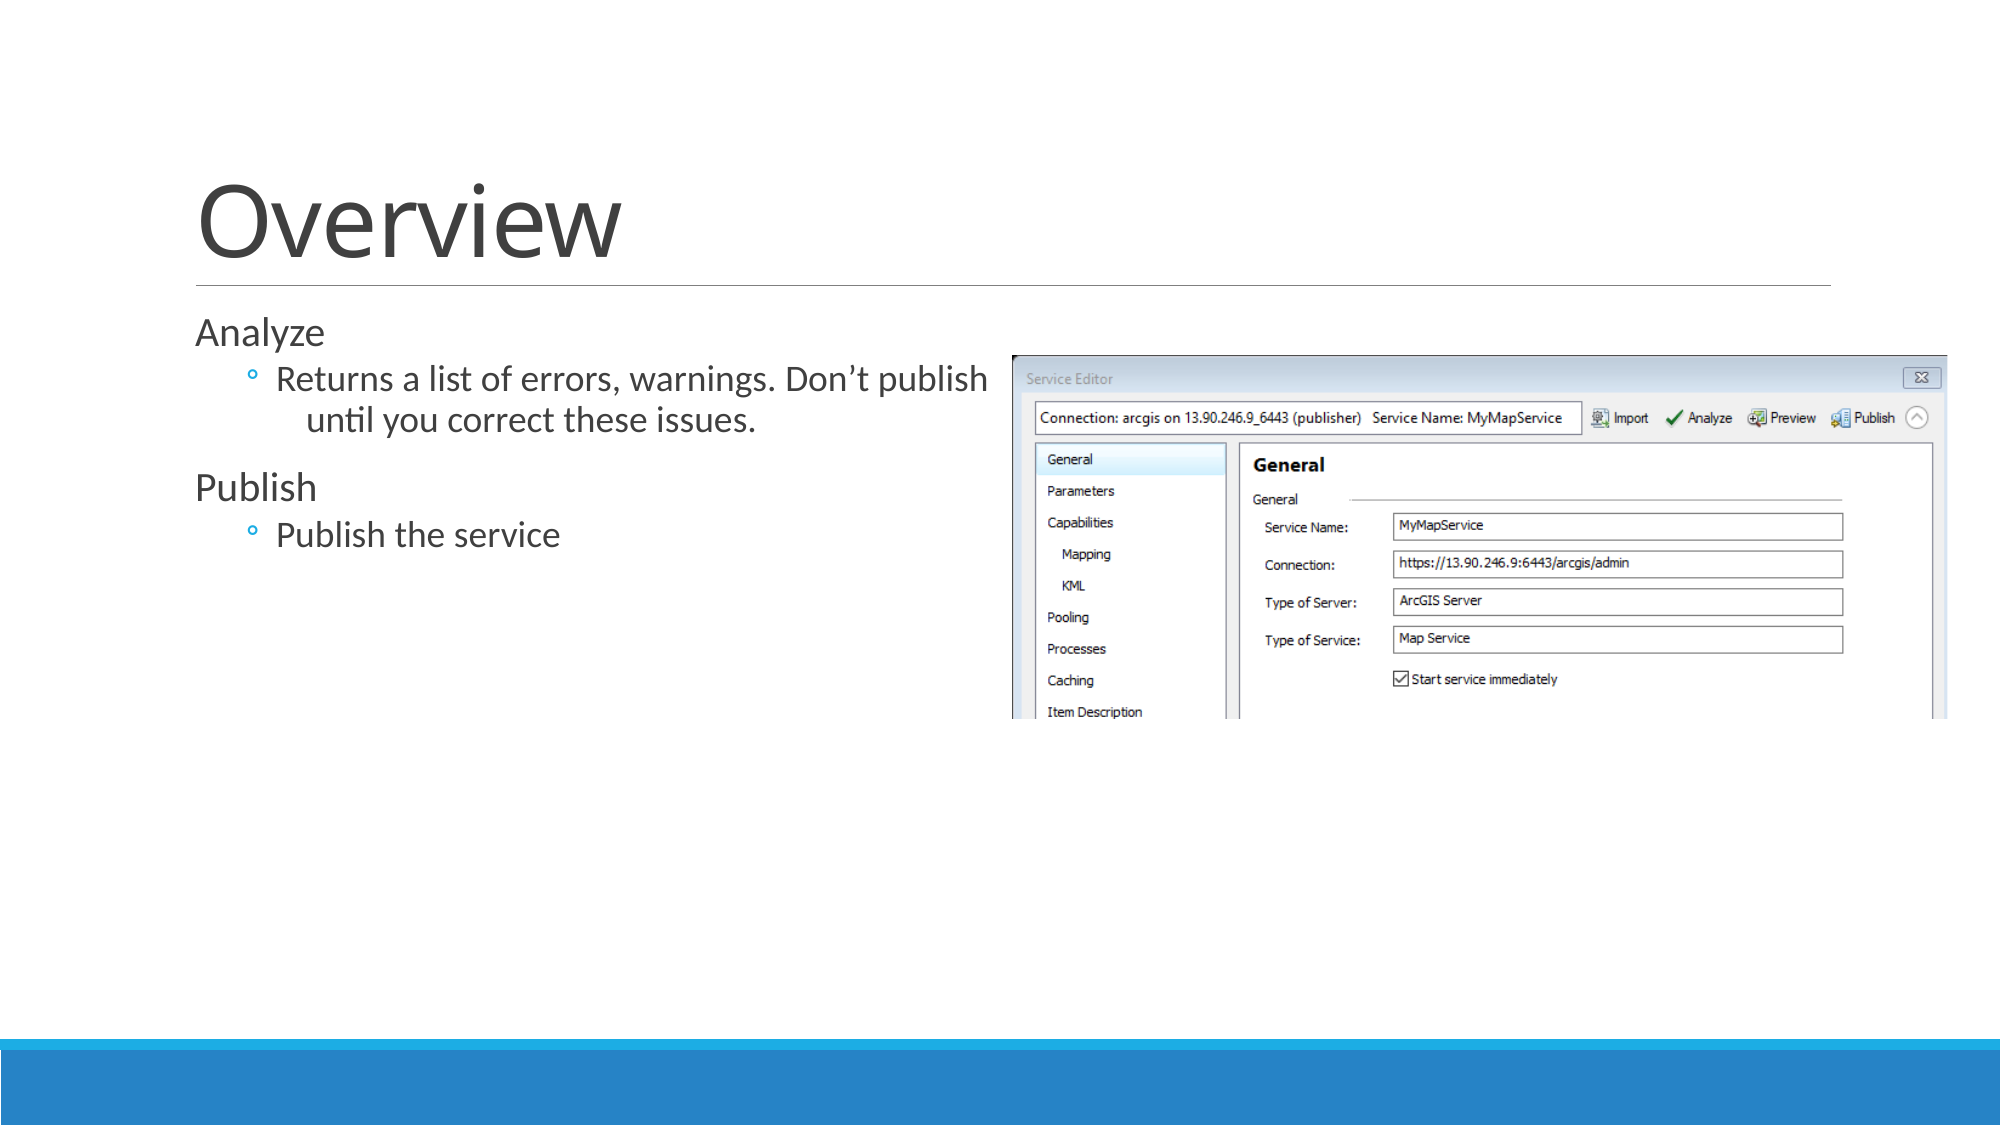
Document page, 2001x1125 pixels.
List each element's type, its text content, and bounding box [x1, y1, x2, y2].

picture [1012, 355, 1948, 719]
title Overview [180, 47, 1831, 286]
list Analyze Returns a list of errors, warnings. Don’t publish until you correct these issues. Publish Publish the service [180, 302, 991, 963]
